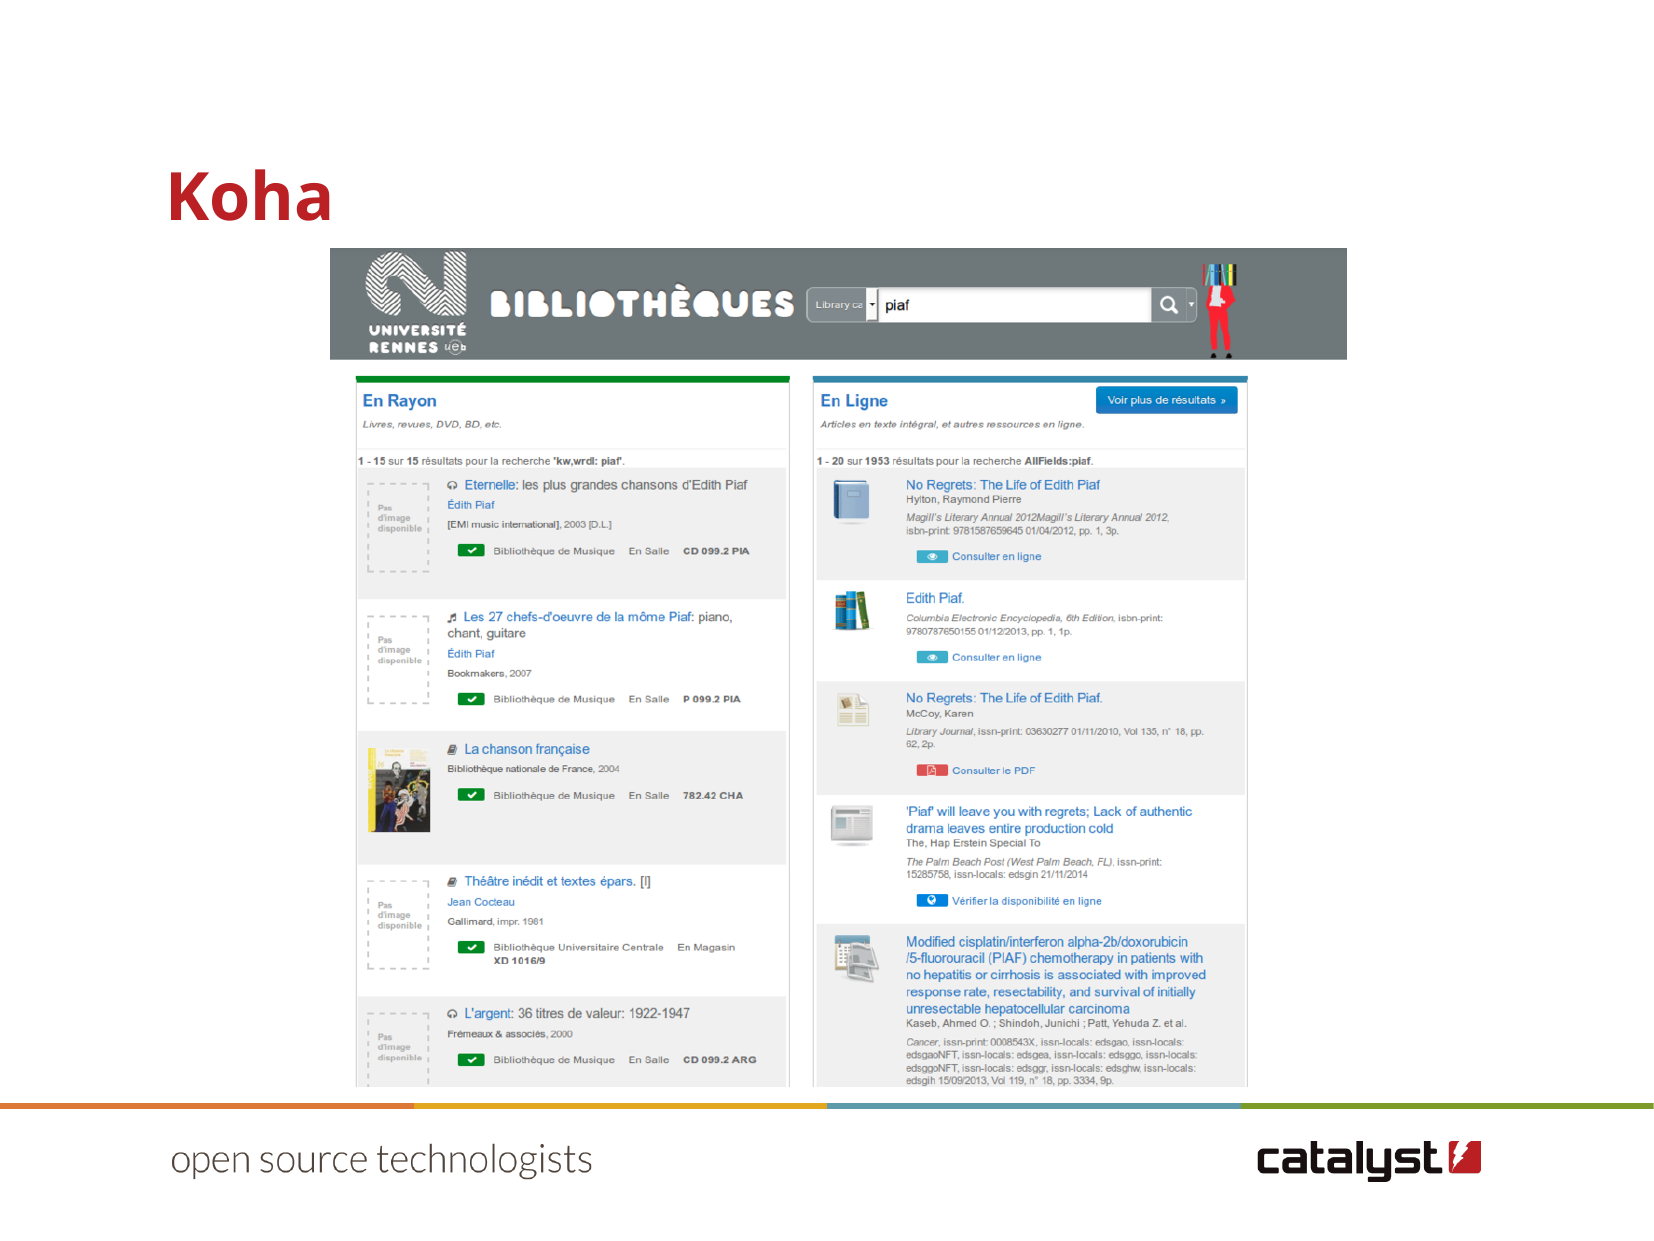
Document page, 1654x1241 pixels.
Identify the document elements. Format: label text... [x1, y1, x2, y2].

title Koha [165, 90, 1489, 298]
picture [330, 248, 1347, 1087]
picture [0, 1103, 1654, 1182]
